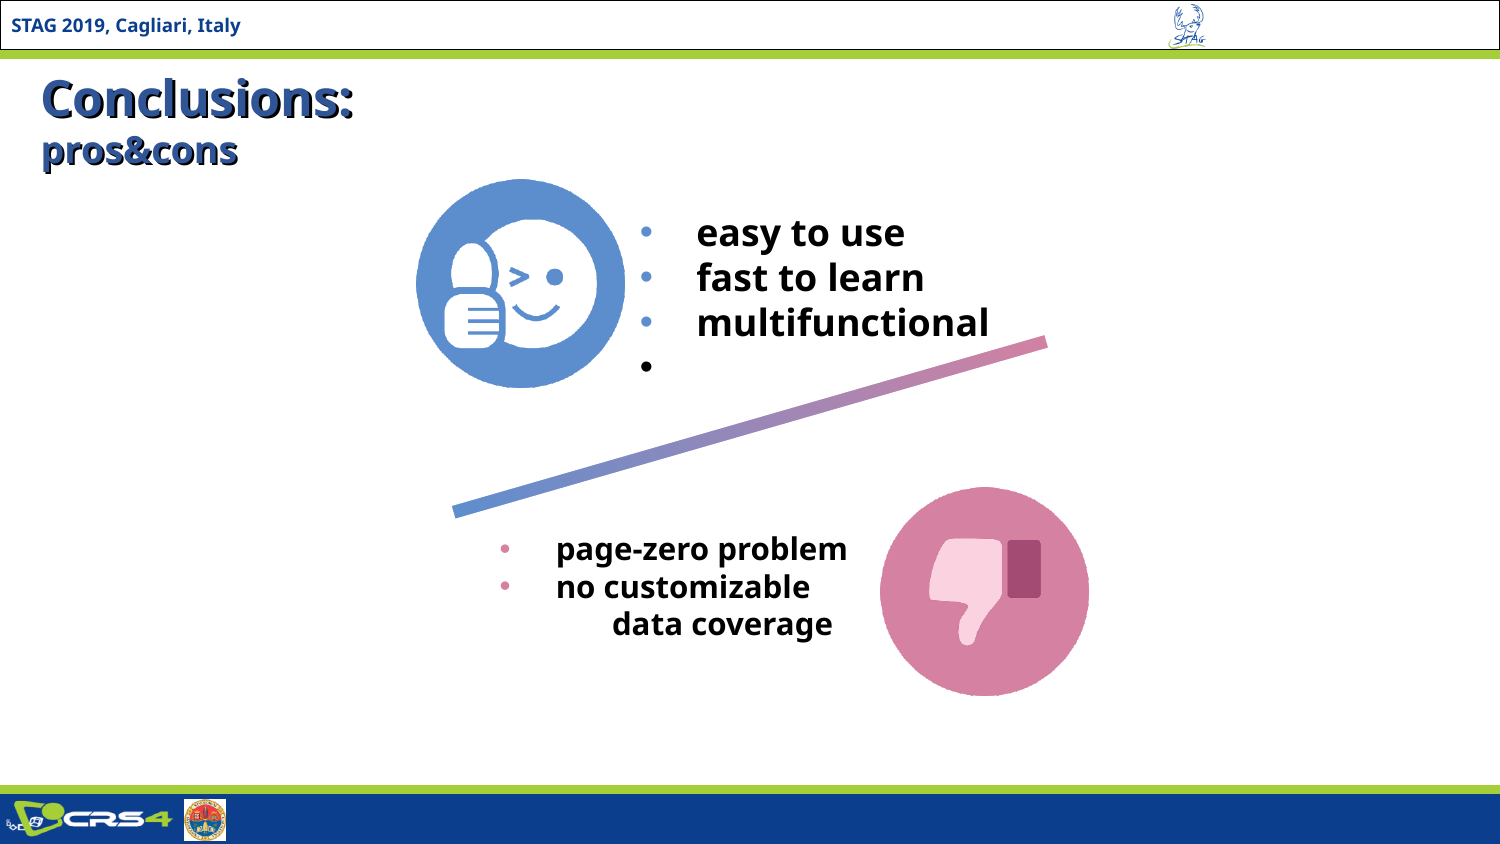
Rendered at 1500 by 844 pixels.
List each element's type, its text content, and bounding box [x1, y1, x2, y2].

text_box easy to use fast to learn multifunctional [625, 201, 1105, 366]
title Conclusions: pros&cons [29, 58, 1358, 177]
text_box [449, 366, 993, 522]
picture [416, 179, 625, 388]
text_box page-zero problem no customizable data coverage [484, 522, 881, 662]
picture [880, 487, 1089, 696]
